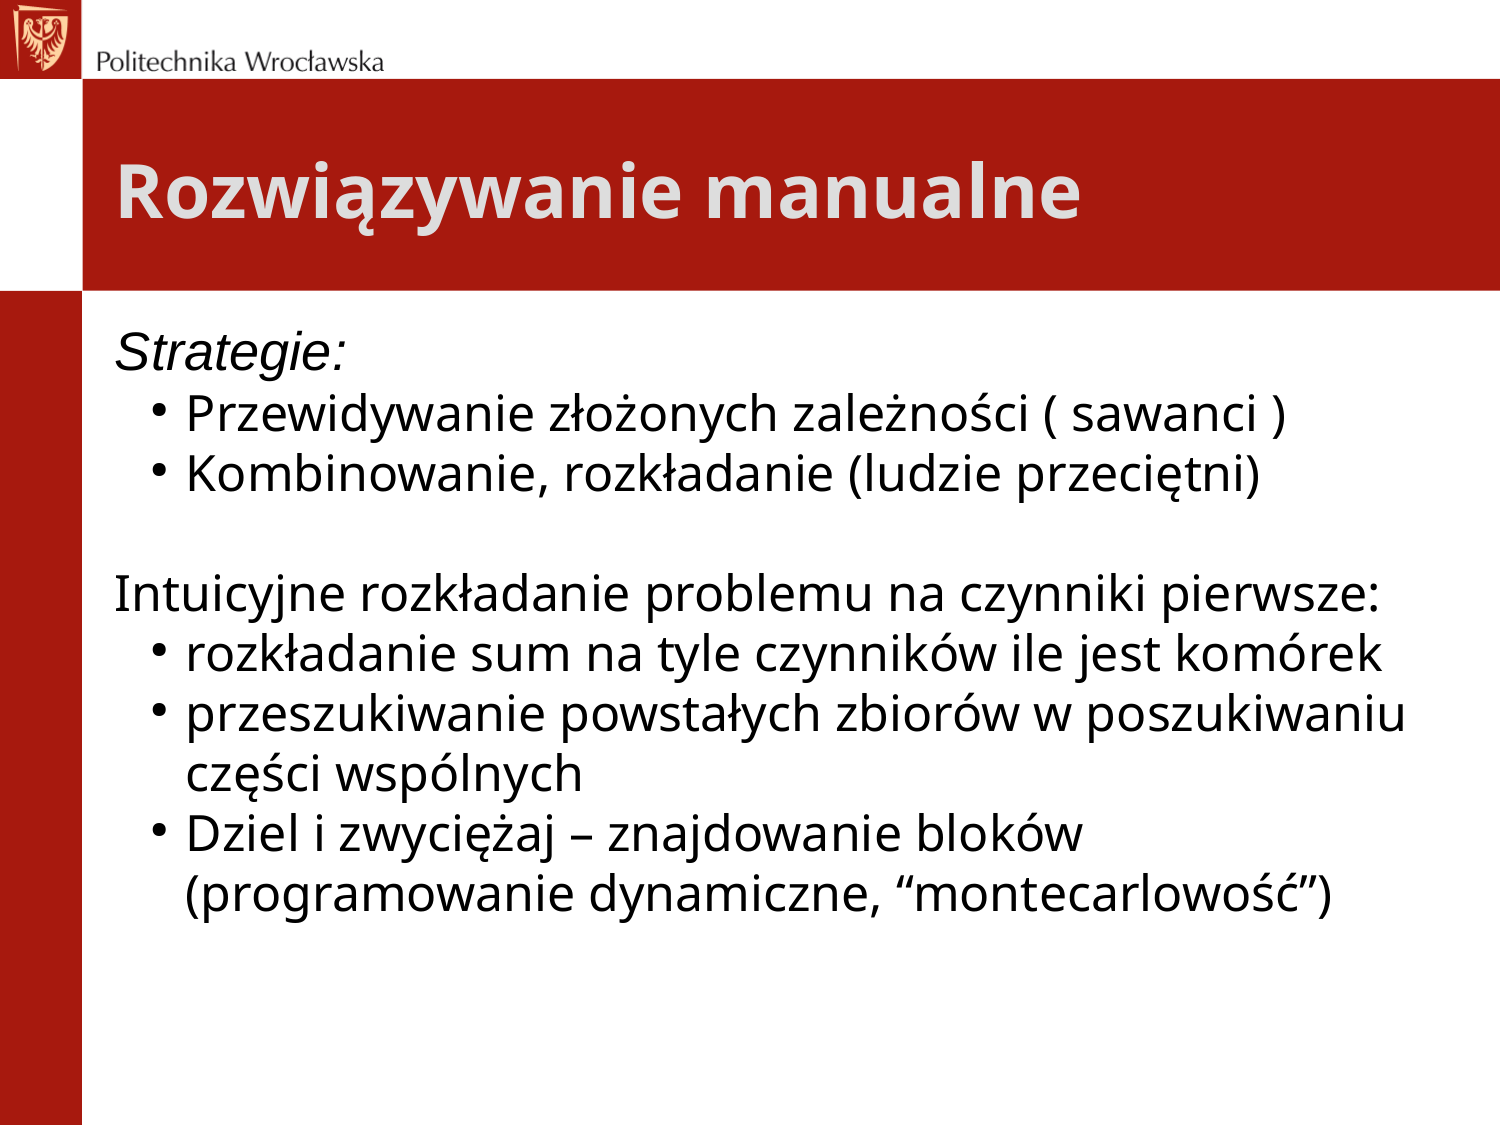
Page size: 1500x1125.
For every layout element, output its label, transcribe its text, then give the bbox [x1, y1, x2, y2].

picture [0, 0, 384, 79]
text_box Strategie: Przewidywanie złożonych zależności ( sawanci ) Kombinowanie, rozkładanie (ludzie przeciętni) Intuicyjne rozkładanie problemu na czynniki pierwsze: rozkładanie sum na tyle czynników ile jest komórek przeszukiwanie powstałych zbiorów w poszukiwaniu części wspólnych Dziel i zwyciężaj – znajdowanie bloków (programowanie dynamiczne, “montecarlowość”) [100, 308, 1483, 1106]
text_box Rozwiązywanie manualne [100, 103, 1483, 273]
